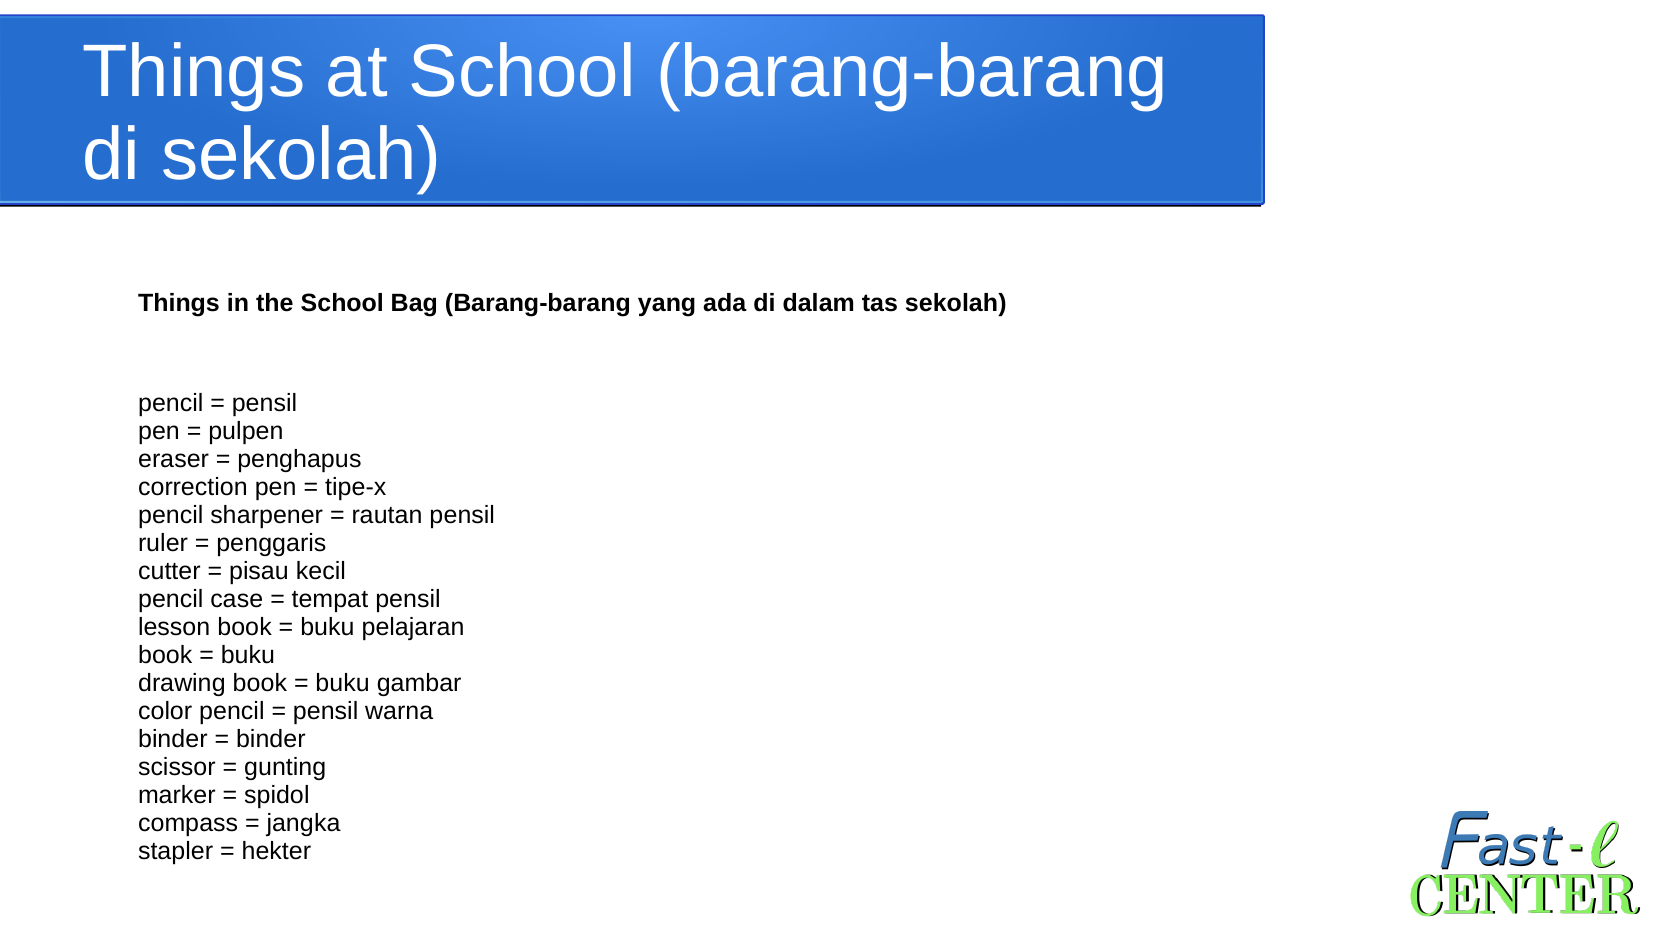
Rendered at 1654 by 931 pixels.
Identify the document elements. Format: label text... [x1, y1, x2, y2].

picture [1410, 811, 1641, 919]
text_box Things in the School Bag (Barang-barang yang ada di dalam tas sekolah) [123, 281, 1056, 406]
title Things at School (barang-barang di sekolah) [82, 29, 1235, 196]
text_box pencil = pensil pen = pulpen eraser = penghapus correction pen = tipe-x pencil sharpener = rautan pensil ruler = penggaris cutter = pisau kecil pencil case = tempat pensil lesson book = buku pelajaran book = buku drawing book = buku gambar color pencil = pensil warna binder = binder scissor = gunting marker = spidol compass = jangka stapler = hekter [123, 381, 586, 900]
